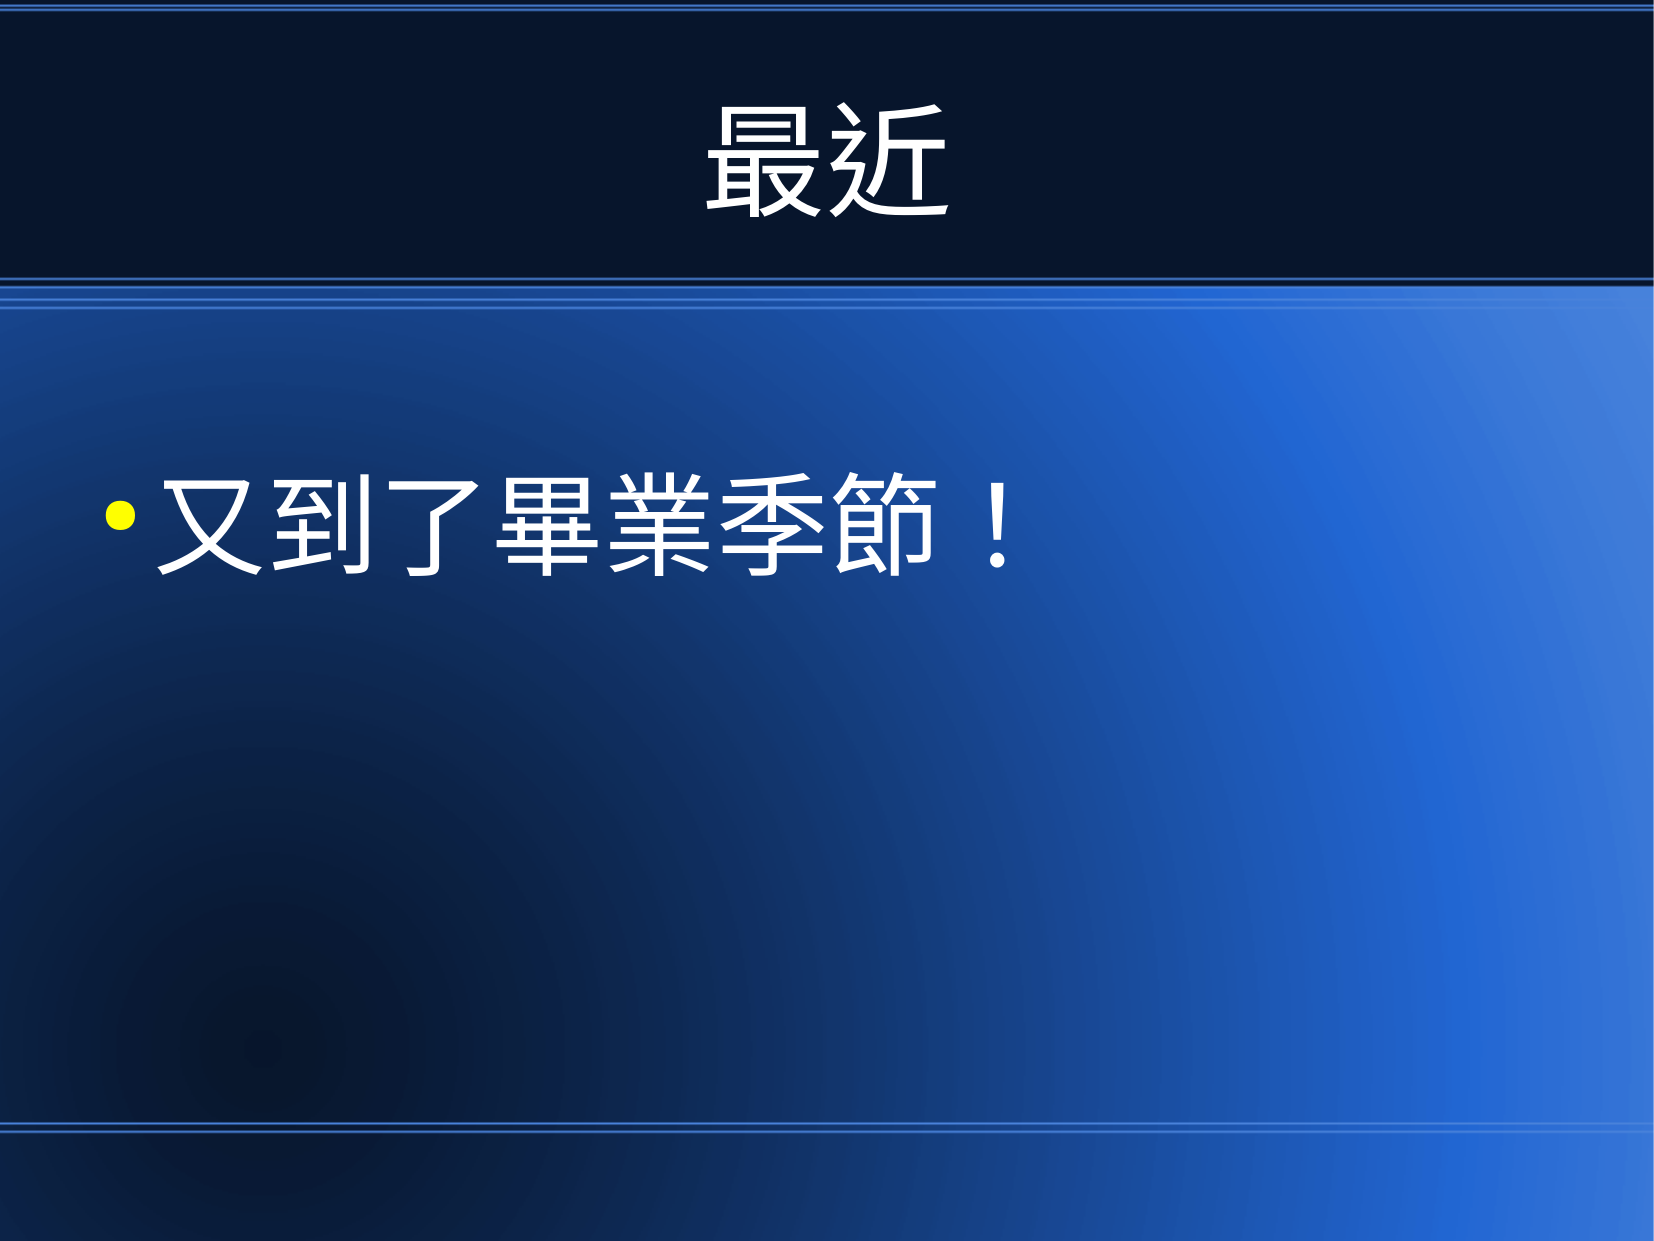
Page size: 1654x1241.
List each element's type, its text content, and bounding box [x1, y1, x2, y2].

list 又到了畢業季節！ [82, 355, 1571, 1241]
title 最近 [82, 49, 1571, 257]
picture [0, 0, 1654, 1241]
